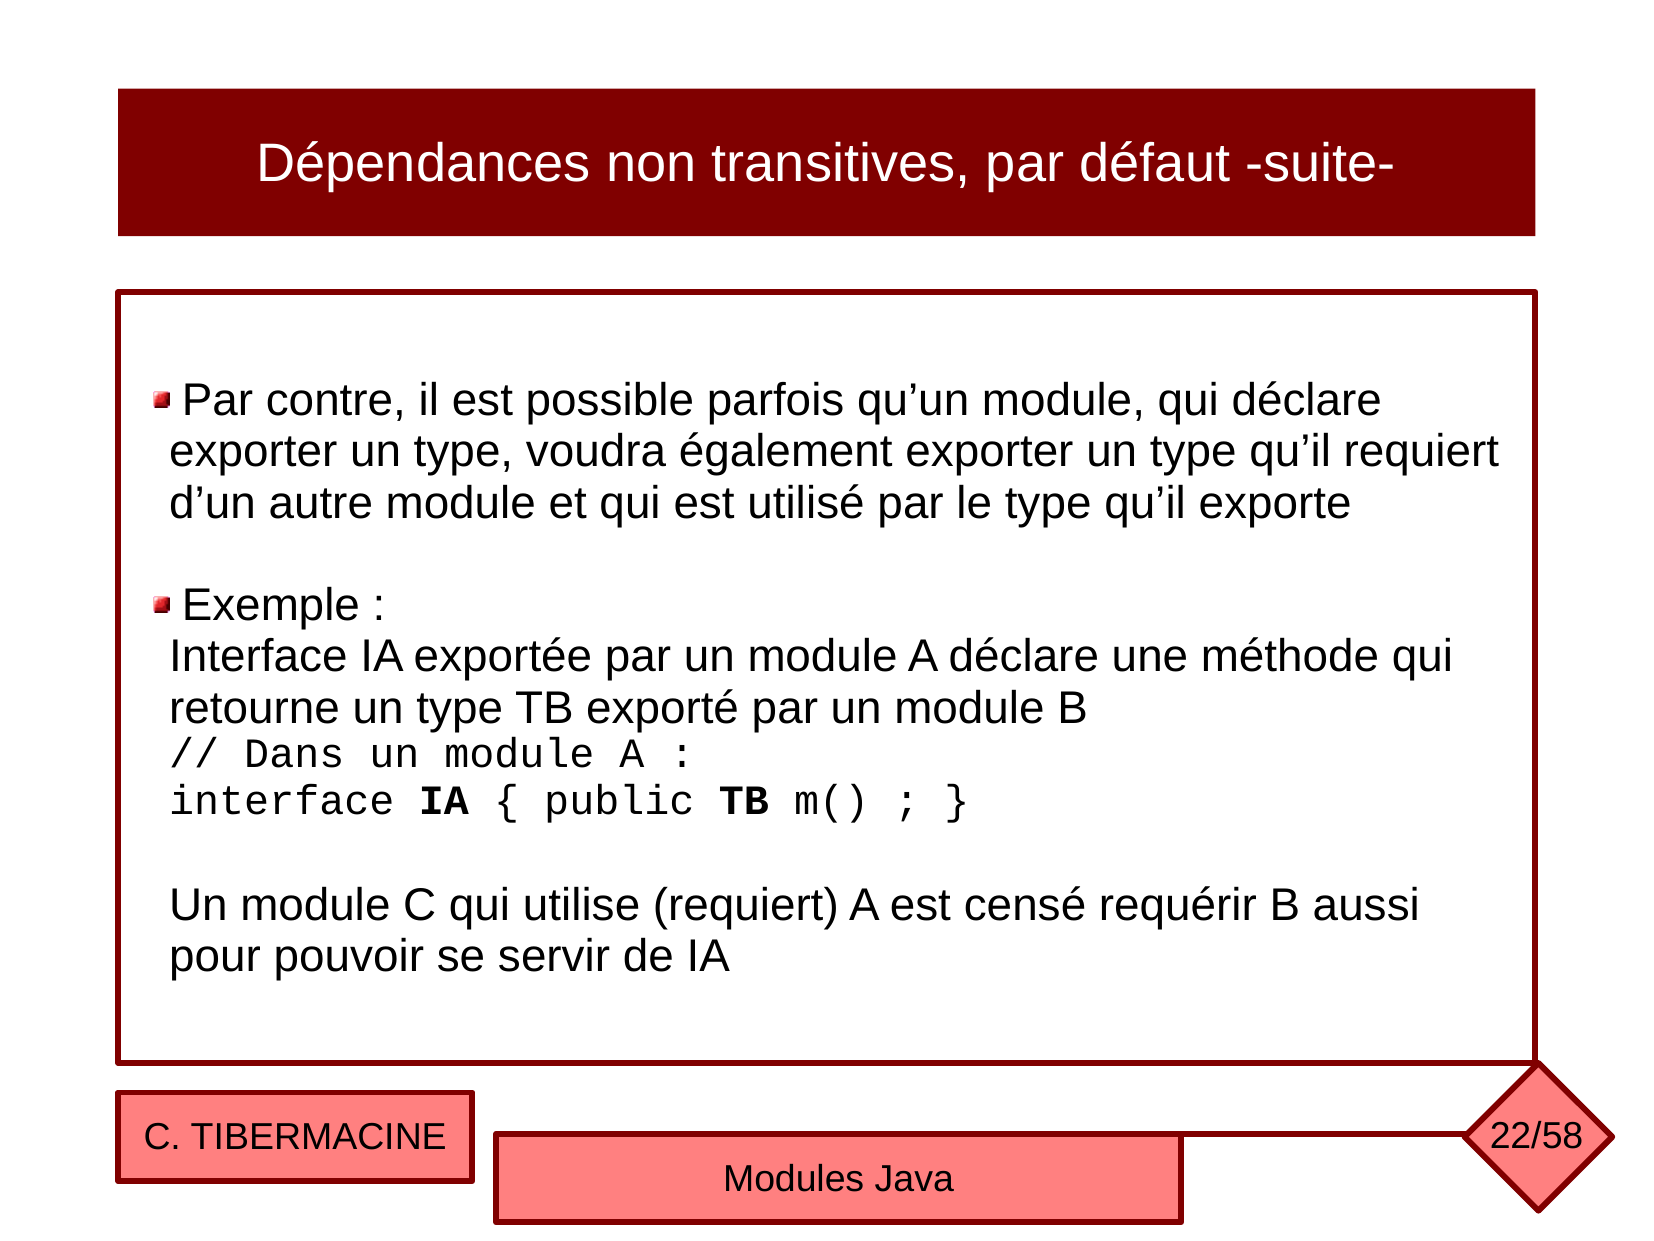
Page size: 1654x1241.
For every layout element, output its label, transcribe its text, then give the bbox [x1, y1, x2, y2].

text_box Modules Java [496, 1133, 1182, 1223]
text_box [1464, 1126, 1475, 1148]
text_box [1494, 1062, 1583, 1107]
text_box C. TIBERMACINE [118, 1092, 473, 1182]
picture [153, 596, 170, 613]
text_box Dépendances non transitives, par défaut -suite- [118, 88, 1536, 237]
text_box <numéro>/58 [1475, 1107, 1654, 1164]
text_box [1491, 1164, 1586, 1211]
text_box Par contre, il est possible parfois qu’un module, qui déclare exporter un type, voudra également exporter un type qu’il requiert d’un autre module et qui est utilisé par le type qu’il exporte Exemple : Interface IA exportée par un module A déclare une méthode qui retourne un type TB exporté par un module B // Dans un module A : interface IA { public TB m() ; } Un module C qui utilise (requiert) A est censé requérir B aussi pour pouvoir se servir de IA [118, 292, 1536, 1063]
picture [153, 391, 170, 408]
